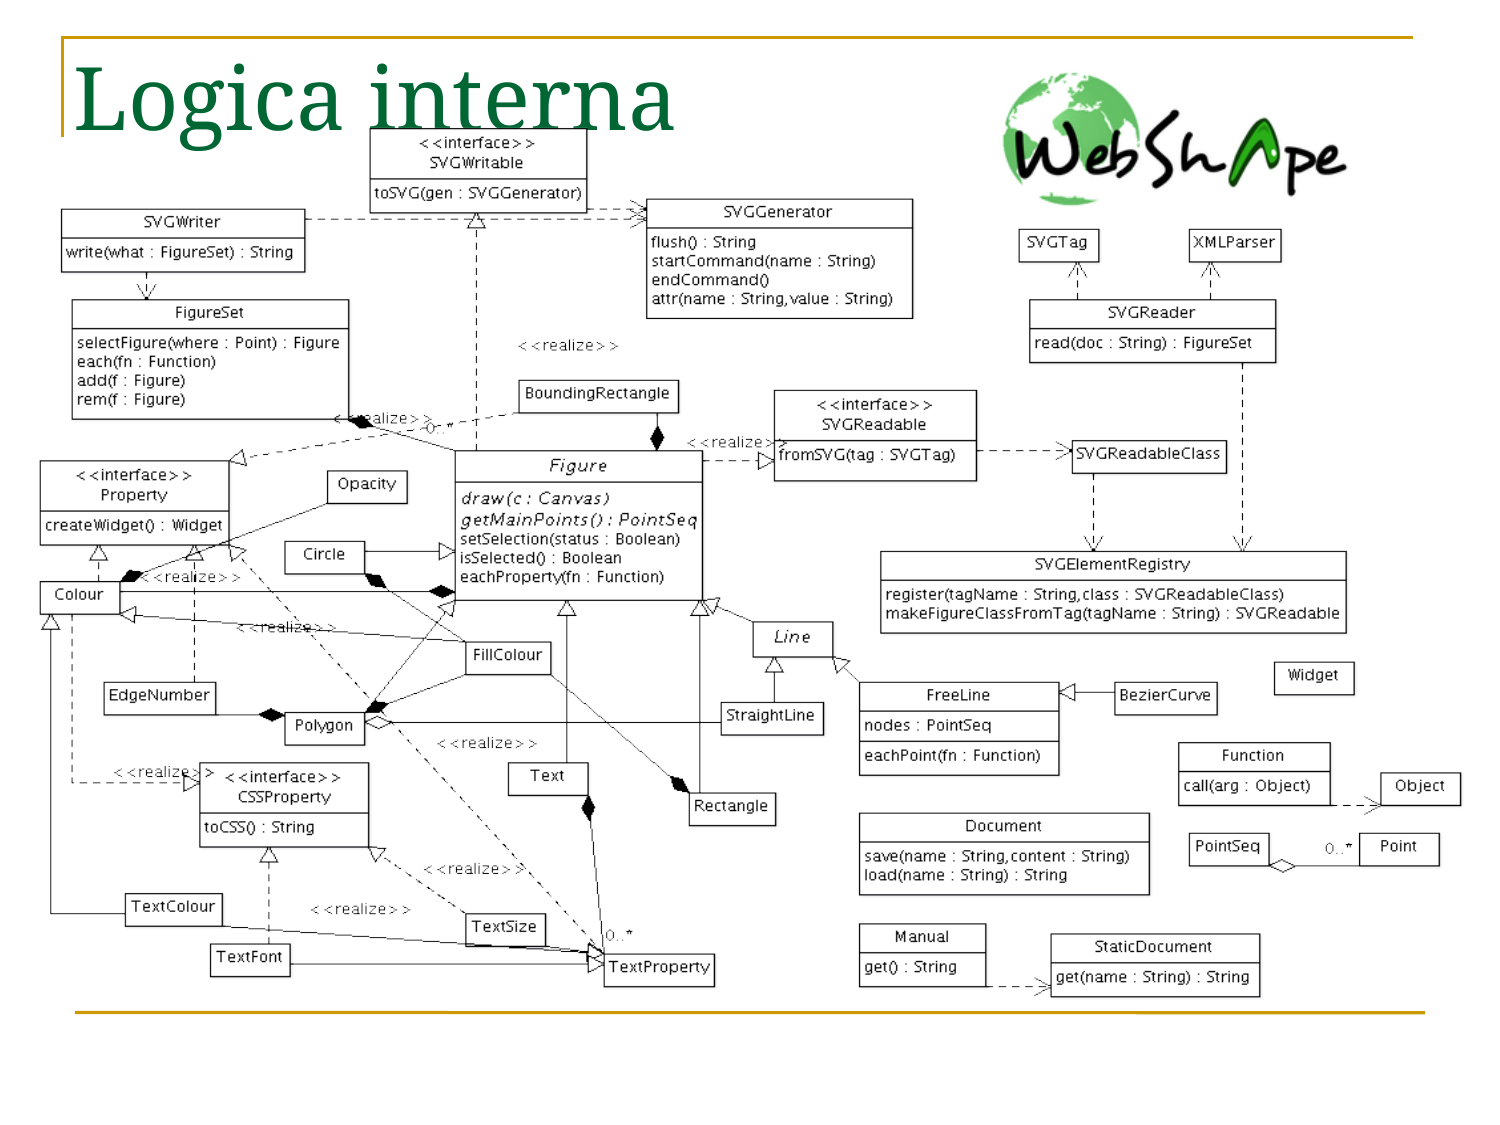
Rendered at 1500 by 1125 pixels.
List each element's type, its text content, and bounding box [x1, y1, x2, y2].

picture [29, 43, 1500, 1034]
title Logica interna [59, 29, 1410, 118]
